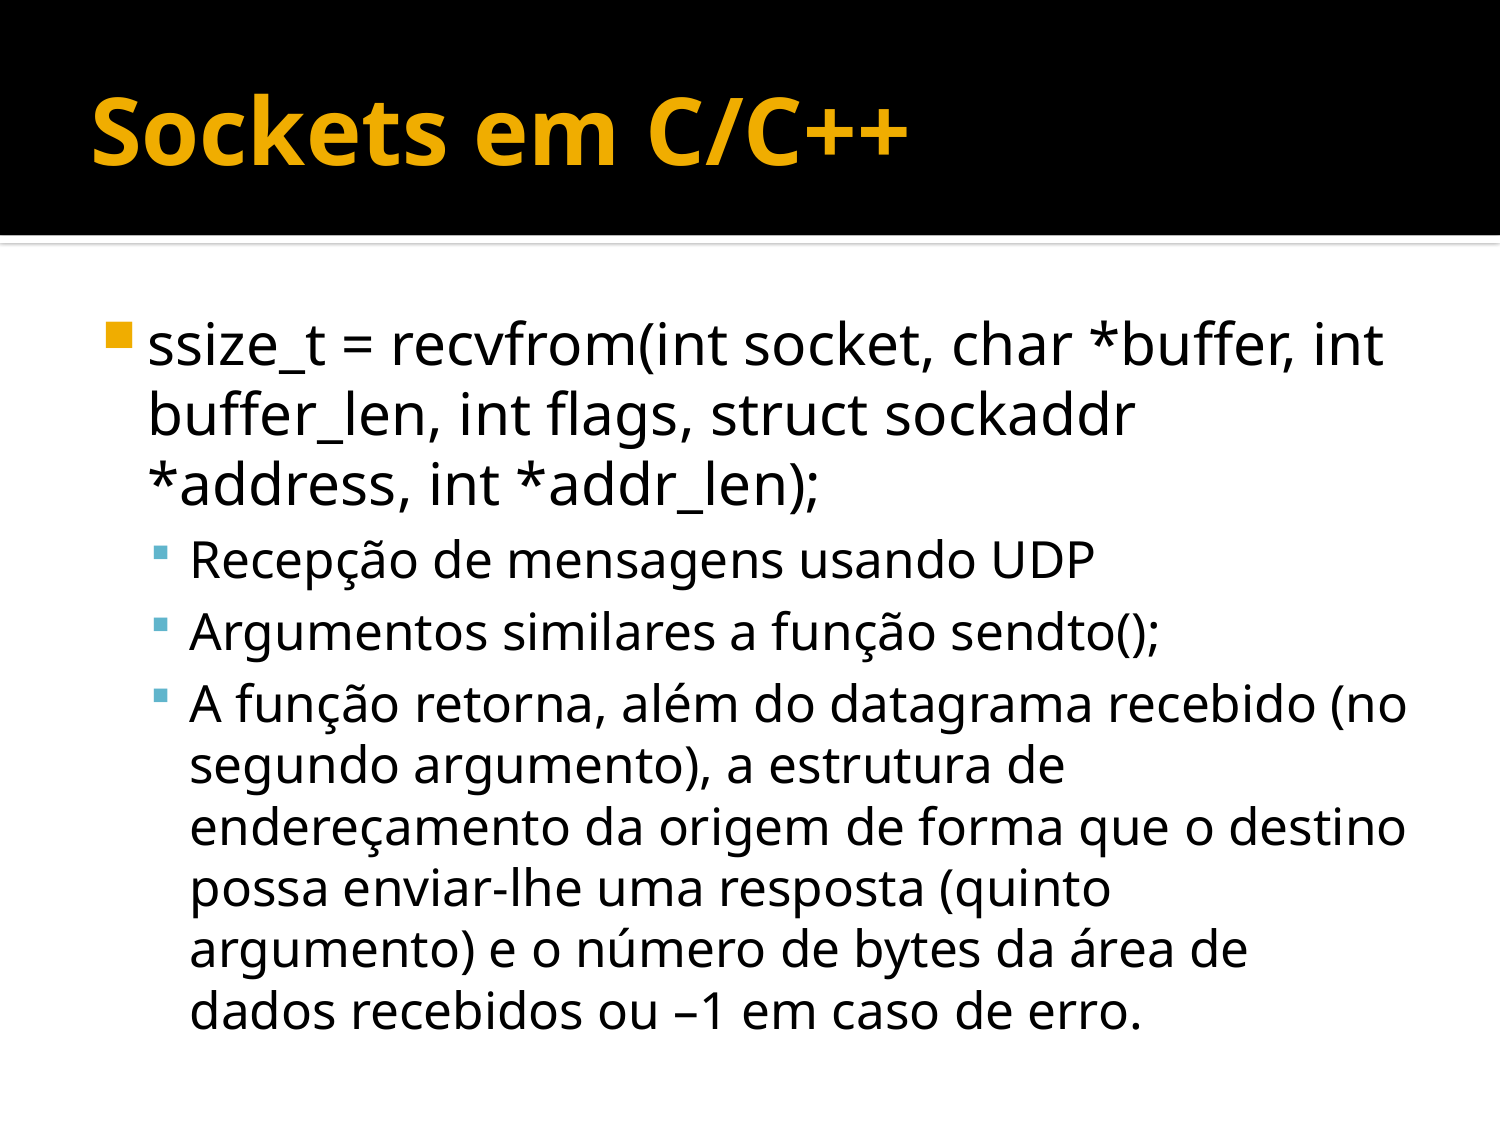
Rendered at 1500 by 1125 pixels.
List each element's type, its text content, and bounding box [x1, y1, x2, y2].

list ssize_t = recvfrom(int socket, char *buffer, int buffer_len, int flags, struct sockaddr *address, int *addr_len); Recepção de mensagens usando UDP Argumentos similares a função sendto(); A função retorna, além do datagrama recebido (no segundo argumento), a estrutura de endereçamento da origem de forma que o destino possa enviar-lhe uma resposta (quinto argumento) e o número de bytes da área de dados recebidos ou –1 em caso de erro. [75, 291, 1425, 1050]
title Sockets em C/C++ [75, 25, 1425, 231]
